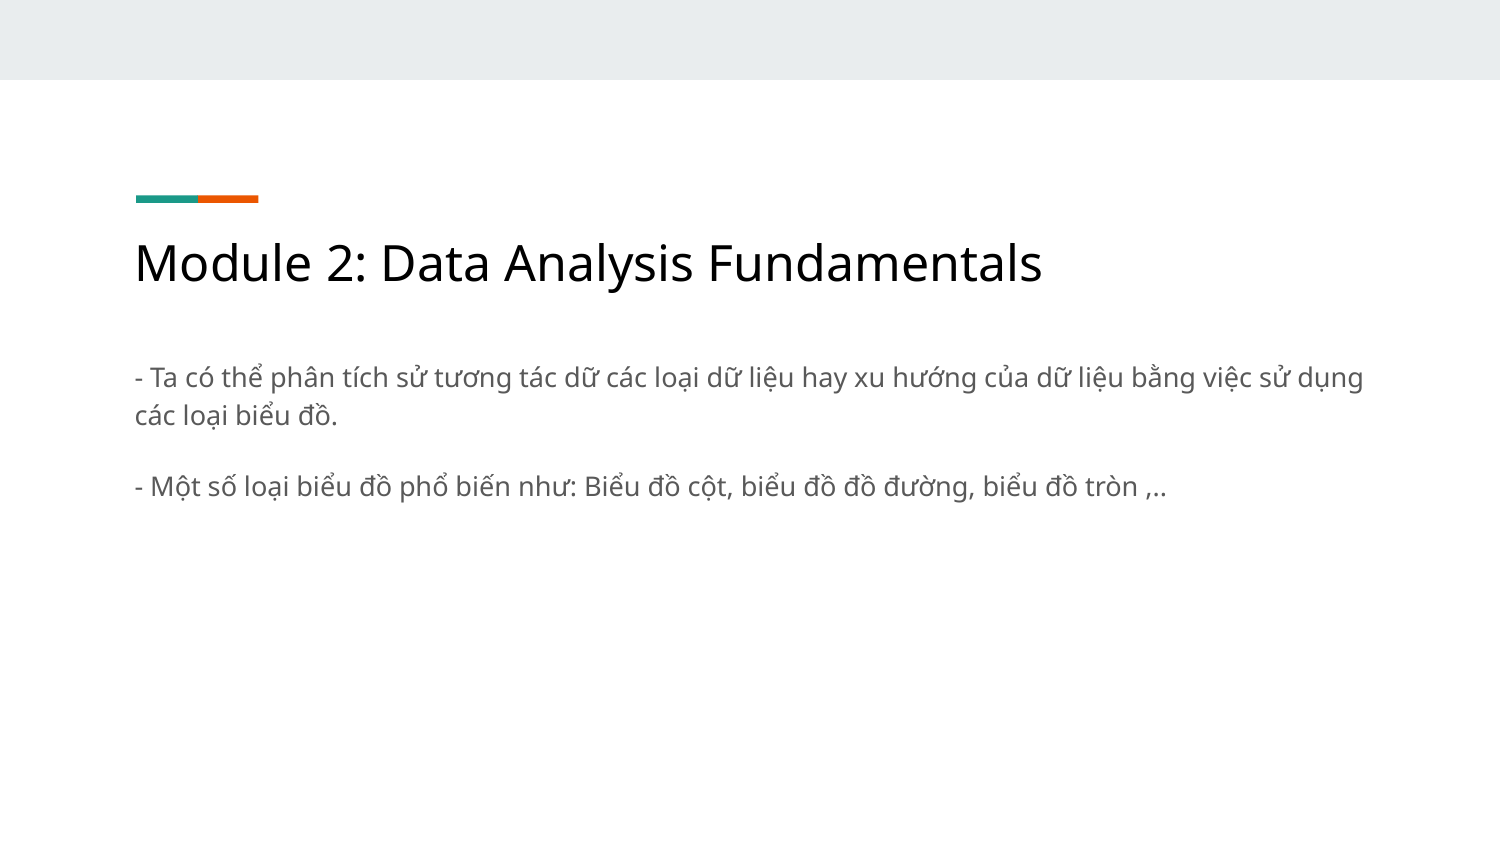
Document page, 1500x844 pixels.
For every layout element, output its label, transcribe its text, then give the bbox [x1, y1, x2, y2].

list - Ta có thể phân tích sử tương tác dữ các loại dữ liệu hay xu hướng của dữ liệu bằng việc sử dụng các loại biểu đồ. - Một số loại biểu đồ phổ biến như: Biểu đồ cột, biểu đồ đồ đường, biểu đồ tròn ,.. [119, 341, 1381, 712]
title Module 2: Data Analysis Fundamentals [119, 216, 1381, 305]
